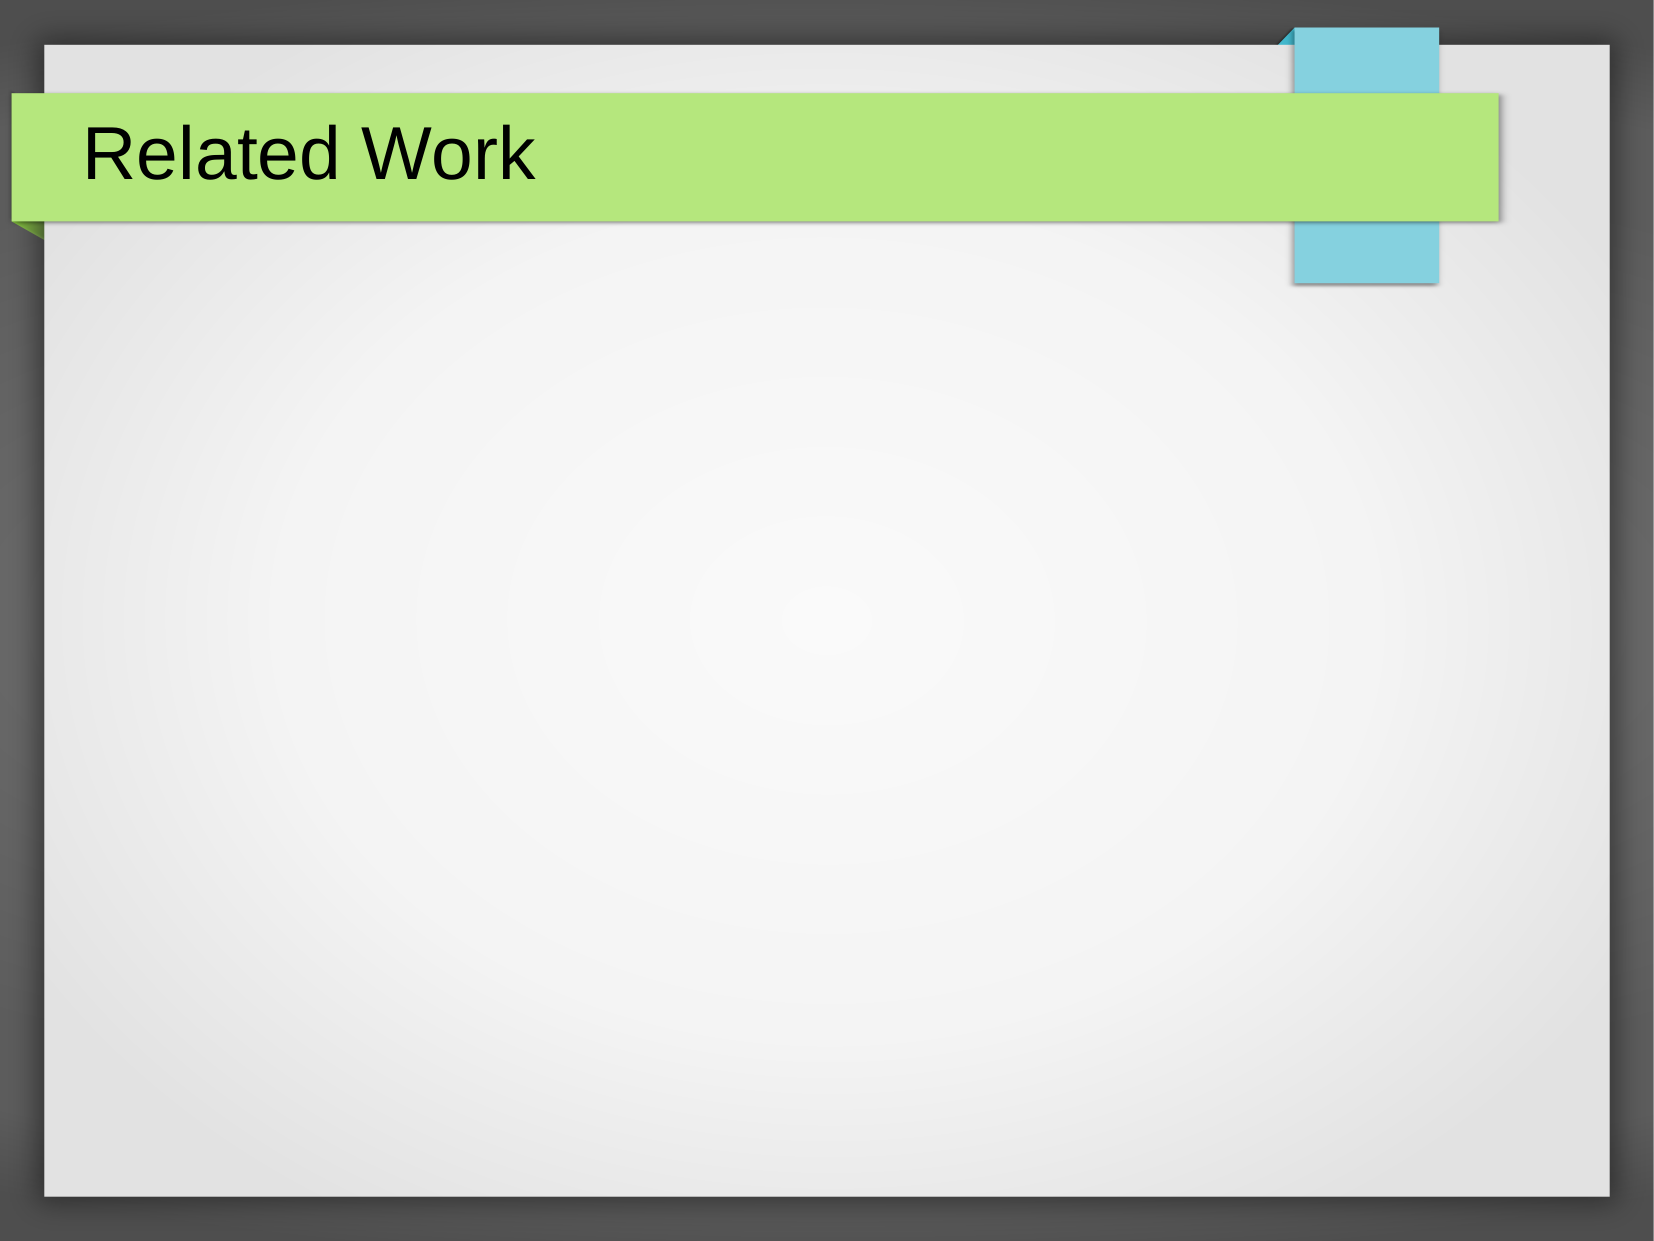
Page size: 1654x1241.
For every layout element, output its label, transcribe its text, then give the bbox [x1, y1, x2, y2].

title Related Work [82, 94, 1264, 213]
picture [0, 0, 1654, 1241]
